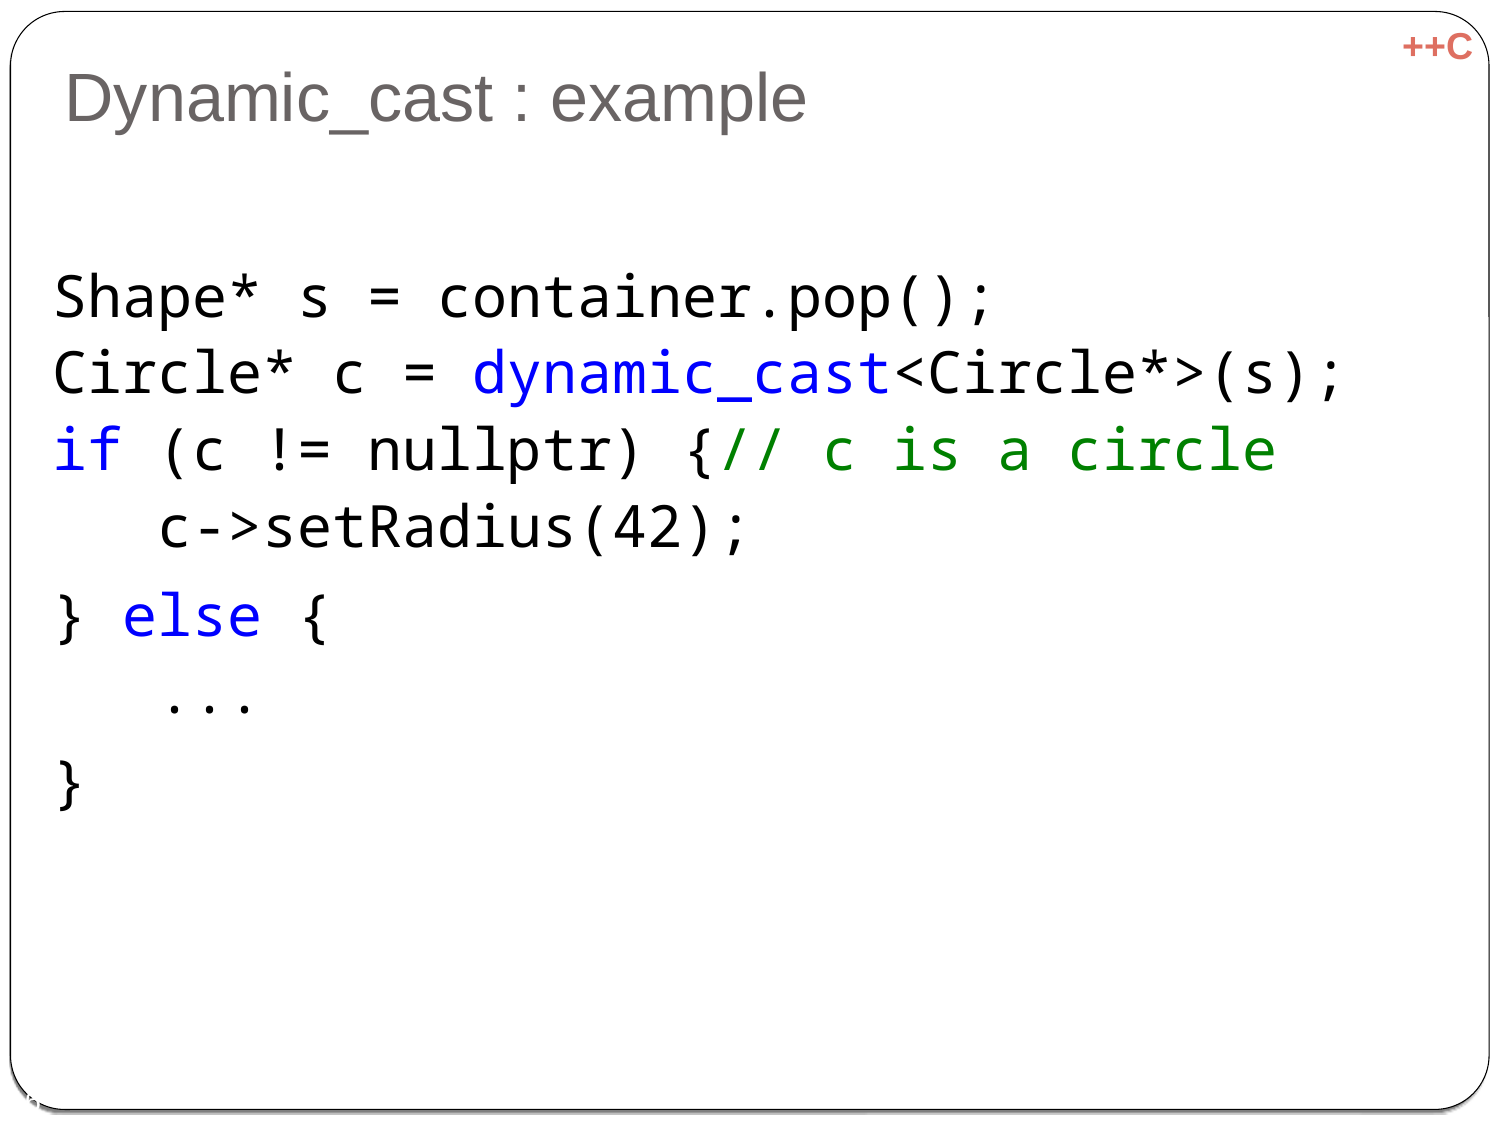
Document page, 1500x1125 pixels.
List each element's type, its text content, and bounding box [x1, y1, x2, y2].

list Shape* s = container.pop(); Circle* c = dynamic_cast<Circle*>(s); if (c != nullptr) {// c is a circle c->setRadius(42); } else { ... } [37, 162, 1463, 1088]
slide_number <number> [0, 1074, 50, 1125]
title Dynamic_cast : example [50, 45, 1450, 150]
